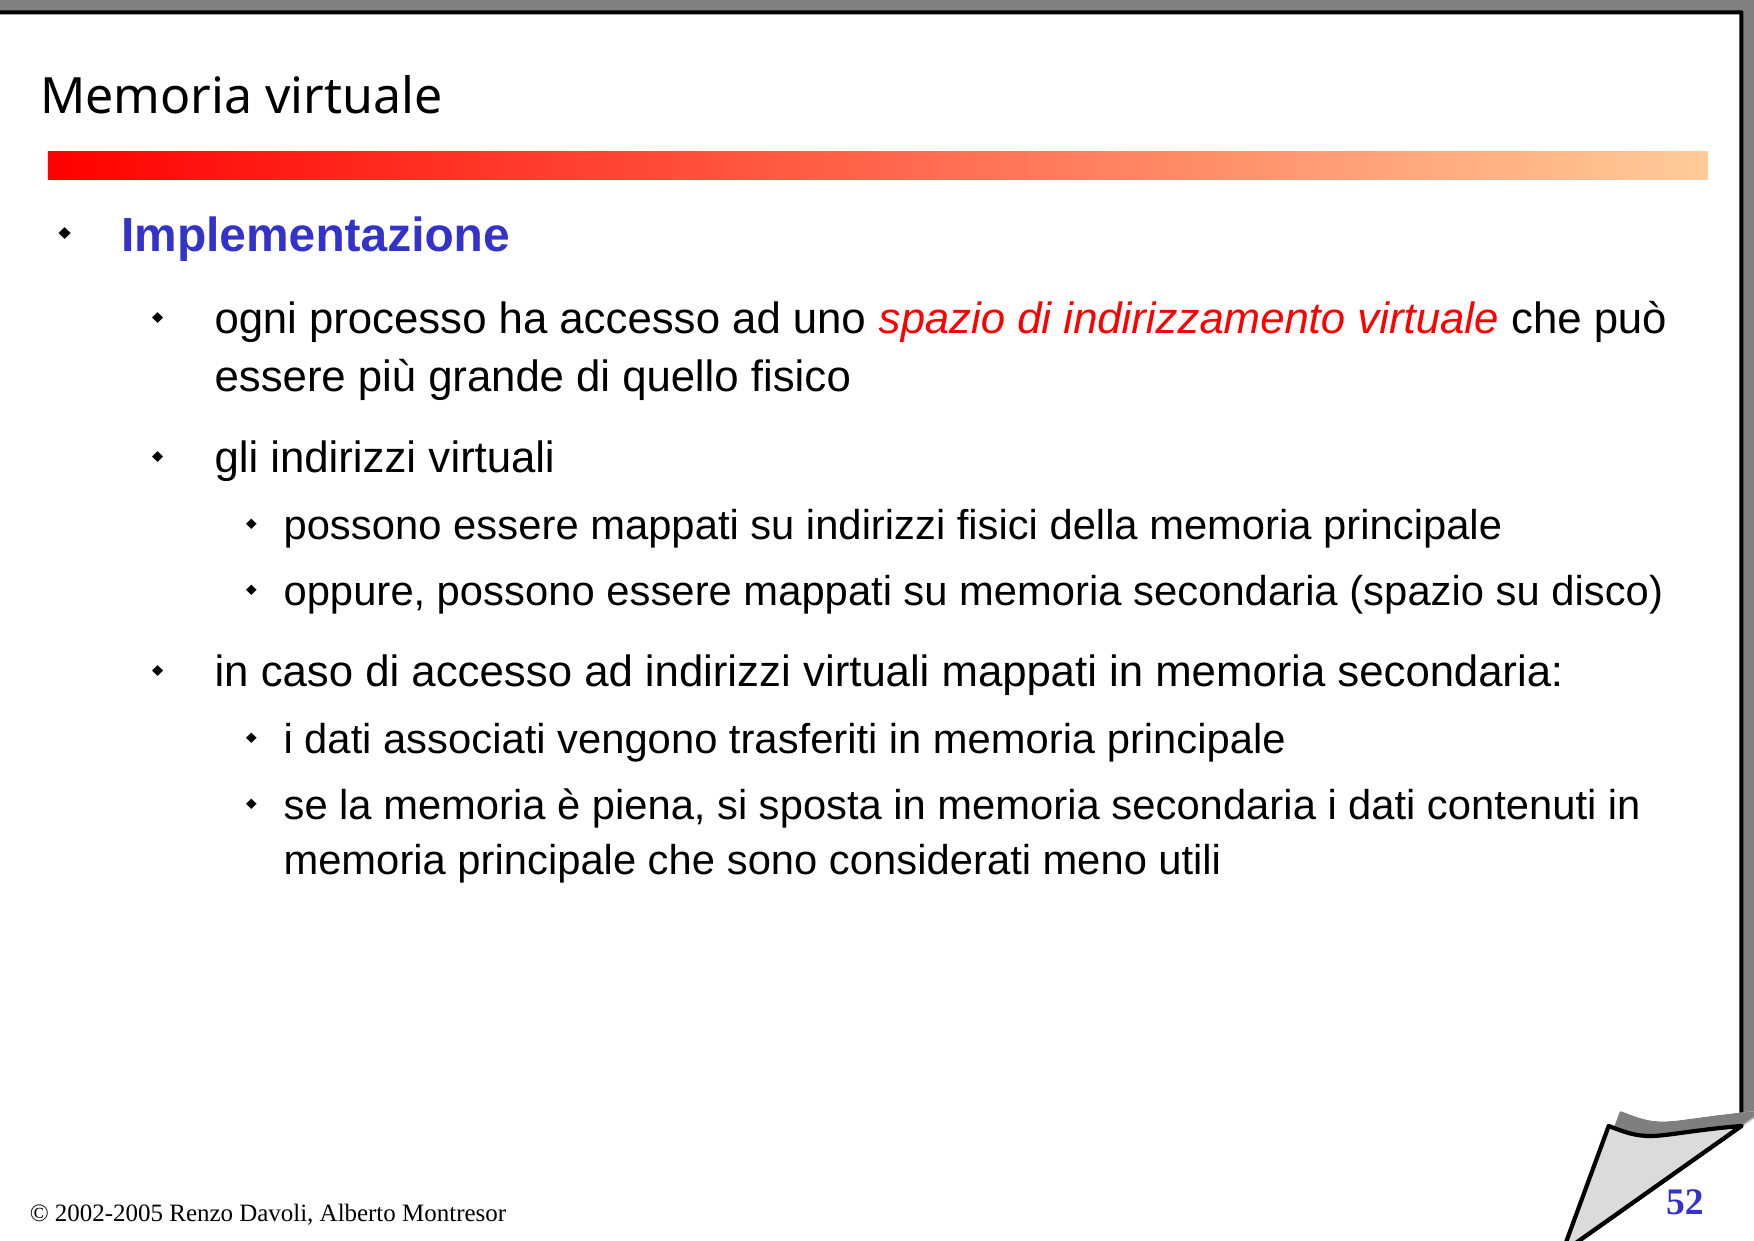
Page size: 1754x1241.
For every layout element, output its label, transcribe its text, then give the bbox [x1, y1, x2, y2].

list Implementazione ogni processo ha accesso ad uno spazio di indirizzamento virtuale che può essere più grande di quello fisico gli indirizzi virtuali possono essere mappati su indirizzi fisici della memoria principale oppure, possono essere mappati su memoria secondaria (spazio su disco) in caso di accesso ad indirizzi virtuali mappati in memoria secondaria: i dati associati vengono trasferiti in memoria principale se la memoria è piena, si sposta in memoria secondaria i dati contenuti in memoria principale che sono considerati meno utili [58, 206, 1727, 1078]
title Memoria virtuale [40, 49, 1714, 144]
